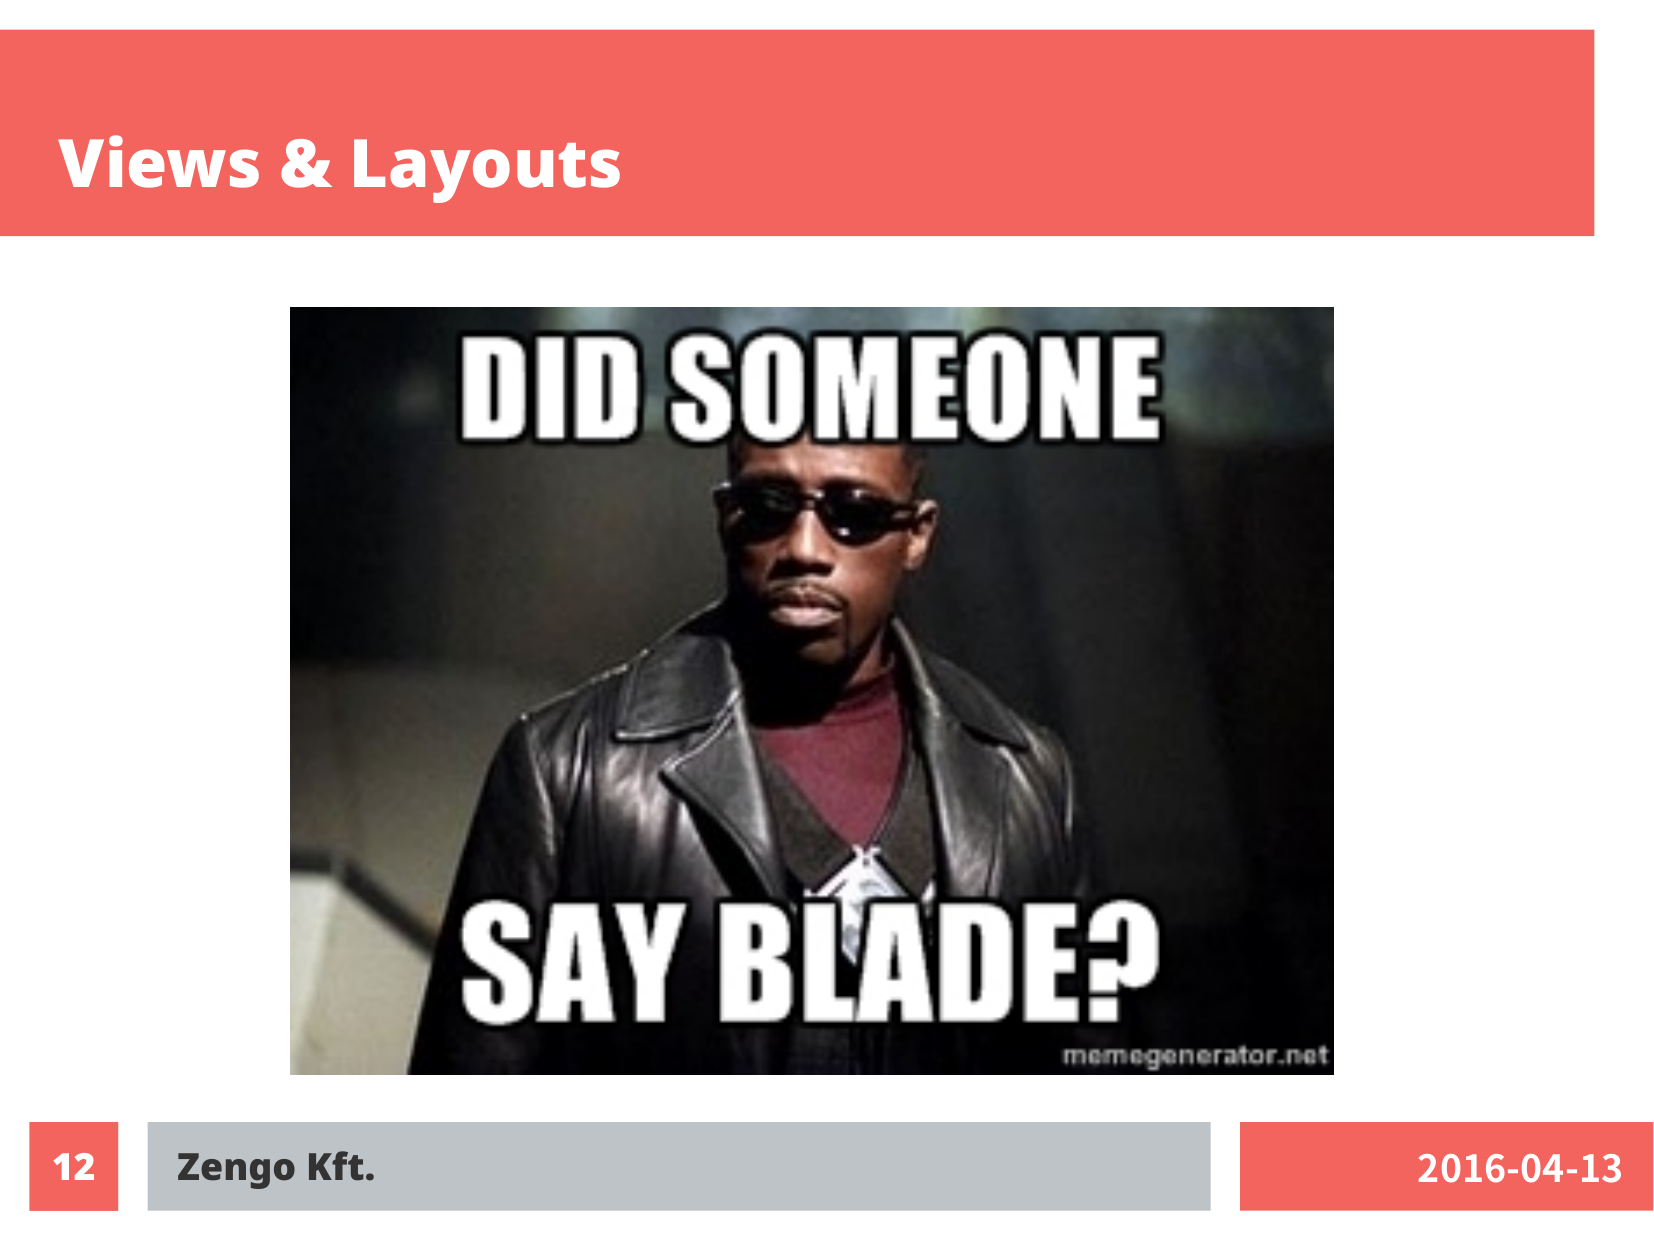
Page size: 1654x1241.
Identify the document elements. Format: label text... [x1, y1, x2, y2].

title Views & Layouts [59, 59, 1595, 207]
picture [290, 307, 1334, 1075]
